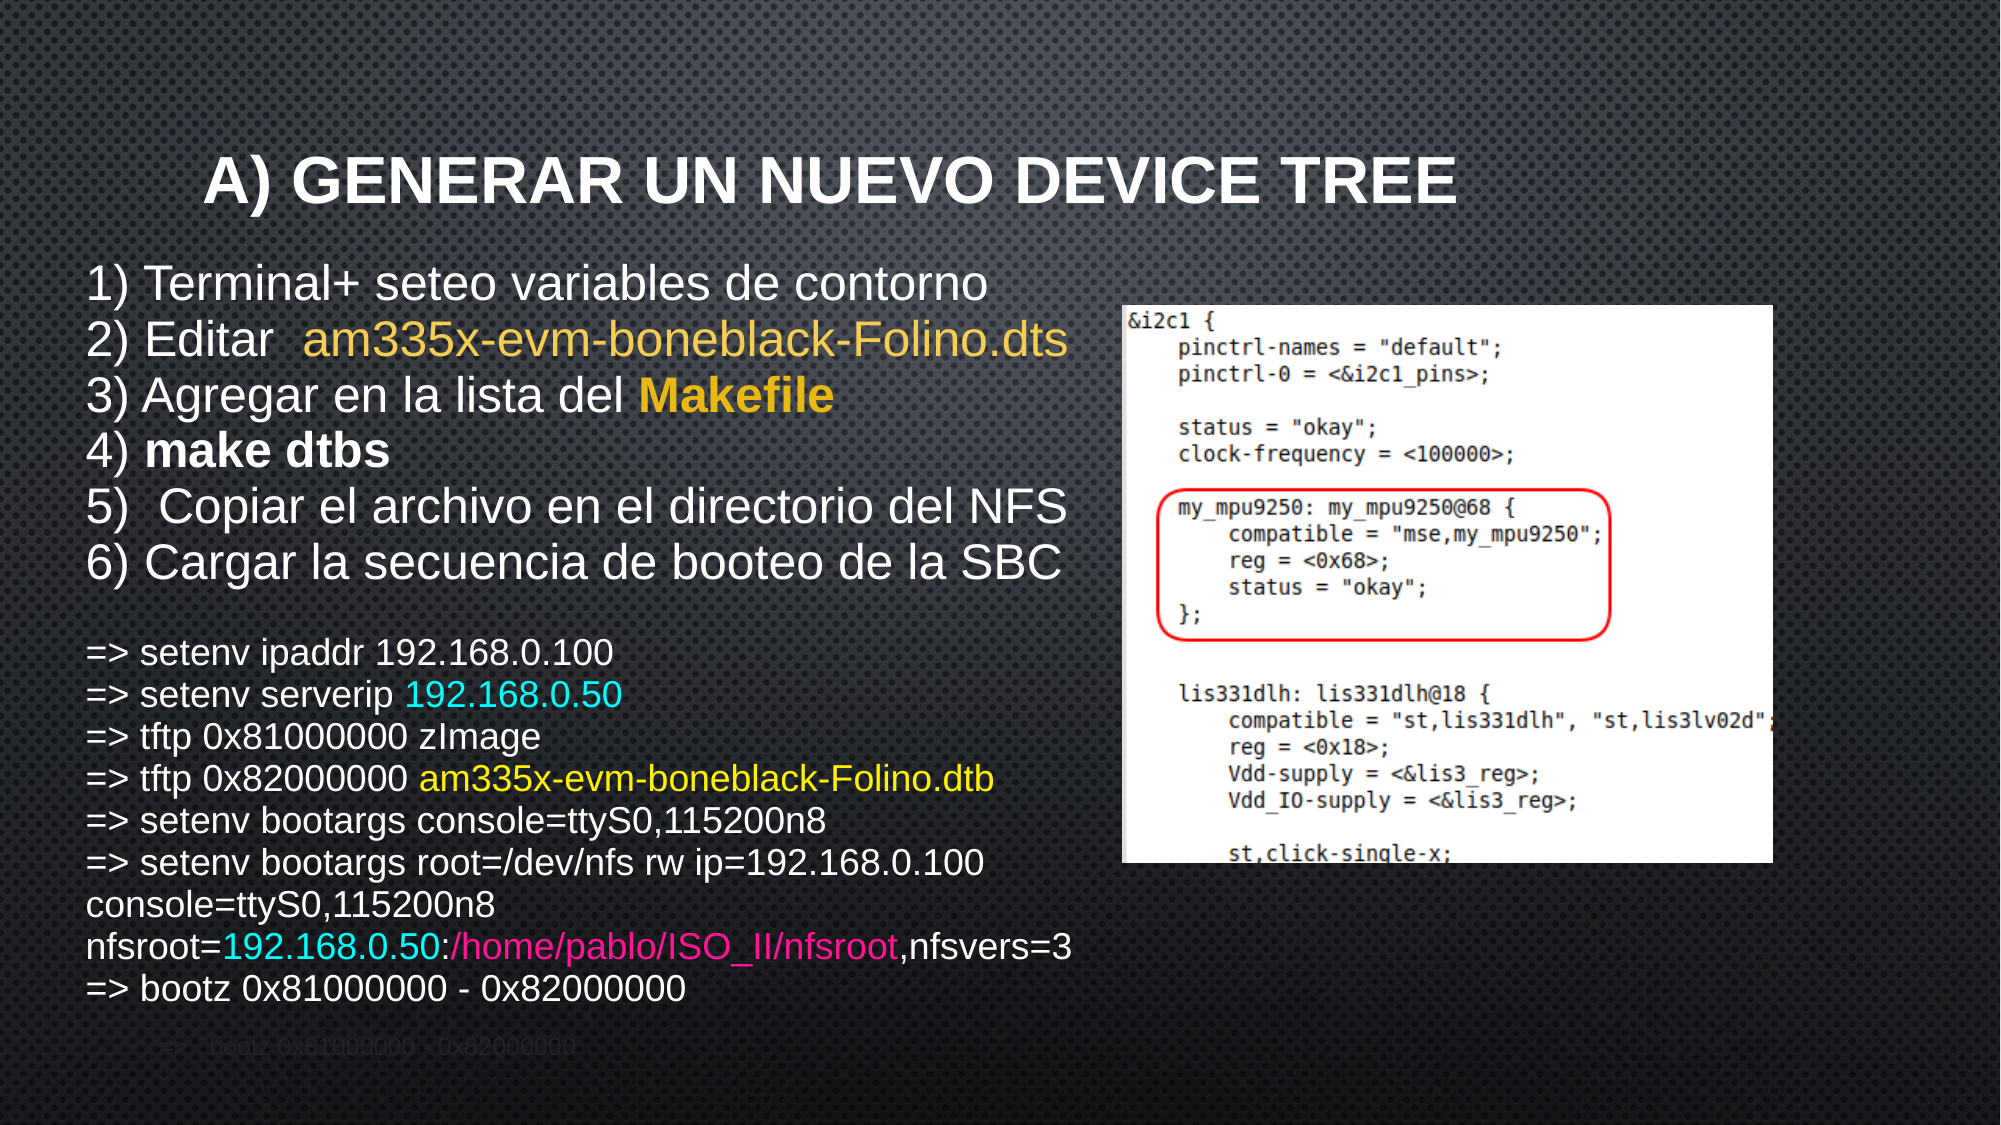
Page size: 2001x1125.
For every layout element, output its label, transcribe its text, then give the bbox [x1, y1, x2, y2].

title A) Generar un nuevo Device Tree [187, 99, 1813, 255]
text_box 1) Terminal+ seteo variables de contorno 2) Editar am335x-evm-boneblack-Folino.dts 3) Agregar en la lista del Makefile 4) make dtbs 5) Copiar el archivo en el directorio del NFS 6) Cargar la secuencia de booteo de la SBC => setenv ipaddr 192.168.0.100 => setenv serverip 192.168.0.50 => tftp 0x81000000 zImage => tftp 0x82000000 am335x-evm-boneblack-Folino.dtb => setenv bootargs console=ttyS0,115200n8 => setenv bootargs root=/dev/nfs rw ip=192.168.0.100 console=ttyS0,115200n8 nfsroot=192.168.0.50:/home/pablo/ISO_II/nfsroot,nfsvers=3 => bootz 0x81000000 - 0x82000000 => bootz 0x81000000 - 0x82000000 [70, 248, 1111, 1087]
picture [0, 0, 2001, 1125]
